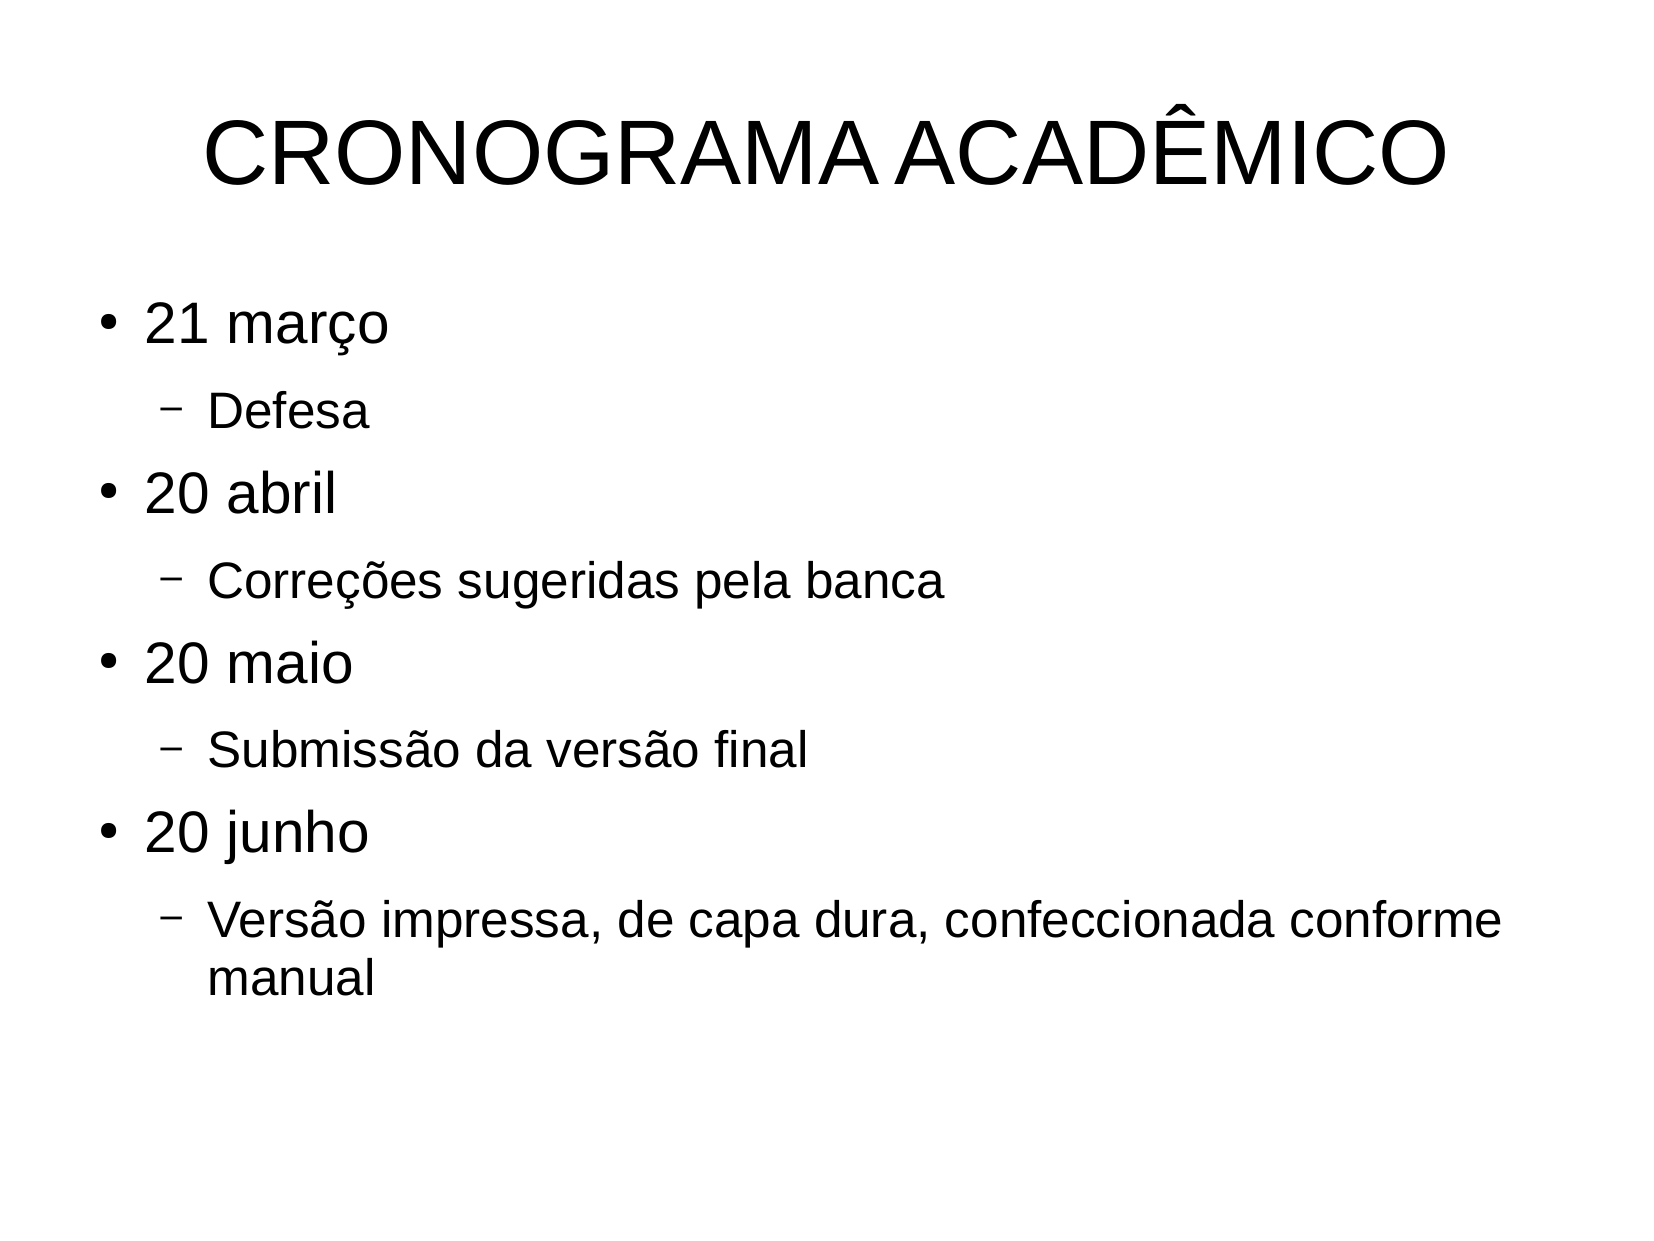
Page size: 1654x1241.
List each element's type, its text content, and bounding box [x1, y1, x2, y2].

title CRONOGRAMA ACADÊMICO [82, 49, 1571, 257]
list 21 março Defesa 20 abril Correções sugeridas pela banca 20 maio Submissão da versão final 20 junho Versão impressa, de capa dura, confeccionada conforme manual [82, 290, 1571, 1010]
